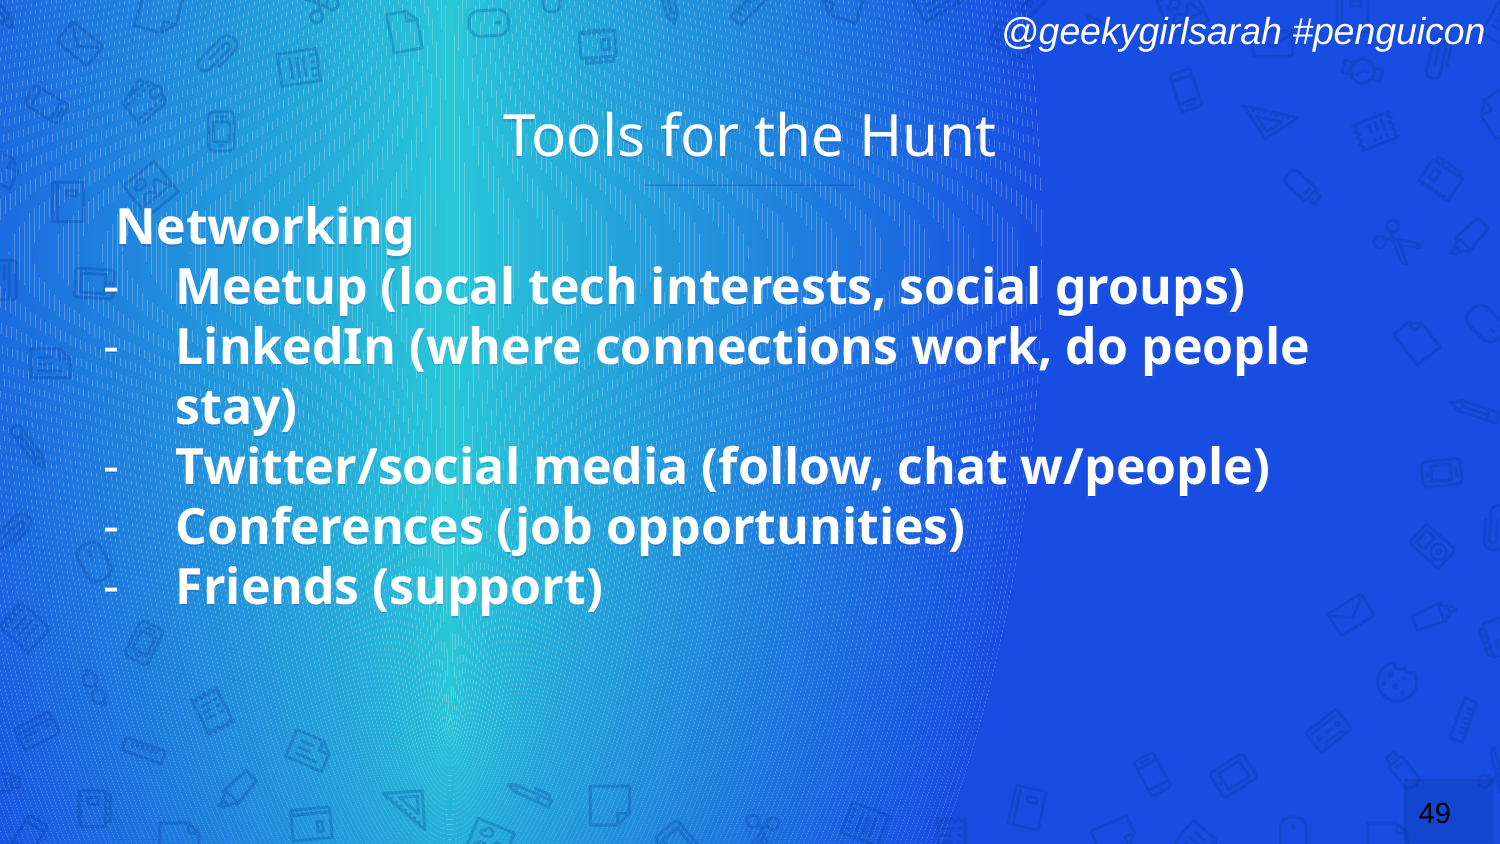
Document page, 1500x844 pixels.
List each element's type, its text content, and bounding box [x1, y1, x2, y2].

slide_number <number> [1403, 779, 1494, 844]
list Networking Meetup (local tech interests, social groups) LinkedIn (where connections work, do people stay) Twitter/social media (follow, chat w/people) Conferences (job opportunities) Friends (support) [88, 179, 1439, 722]
title Tools for the Hunt [61, 61, 1439, 184]
